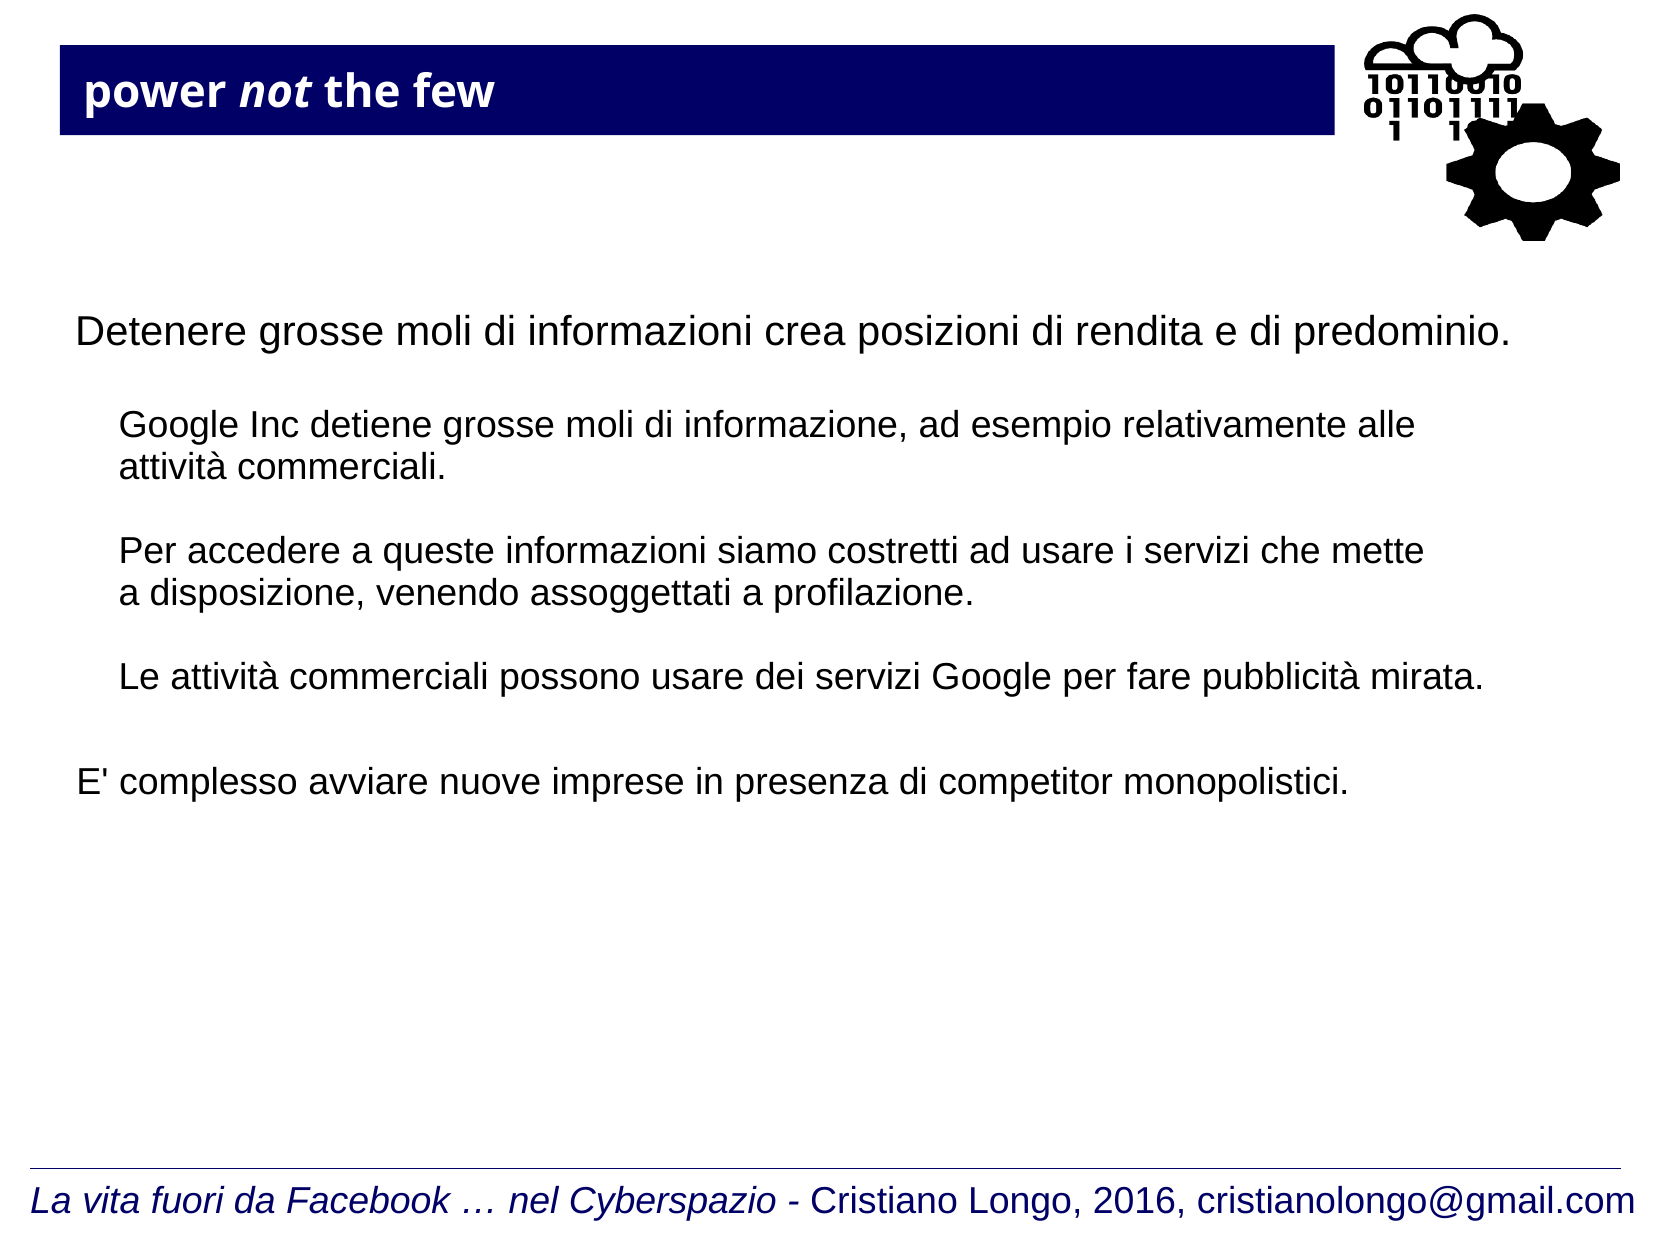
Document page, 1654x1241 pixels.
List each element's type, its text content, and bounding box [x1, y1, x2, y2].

text_box Detenere grosse moli di informazioni crea posizioni di rendita e di predominio. [60, 300, 1546, 402]
picture [1364, 14, 1620, 241]
text_box E' complesso avviare nuove imprese in presenza di competitor monopolistici. [61, 753, 1366, 811]
list power not the few [59, 45, 1335, 136]
text_box Google Inc detiene grosse moli di informazione, ad esempio relativamente alle attività commerciali. Per accedere a queste informazioni siamo costretti ad usare i servizi che mette a disposizione, venendo assoggettati a profilazione. Le attività commerciali possono usare dei servizi Google per fare pubblicità mirata. [103, 396, 1501, 706]
text_box La vita fuori da Facebook … nel Cyberspazio - Cristiano Longo, 2016, cristianolongo@gmail.com [15, 1168, 1653, 1241]
